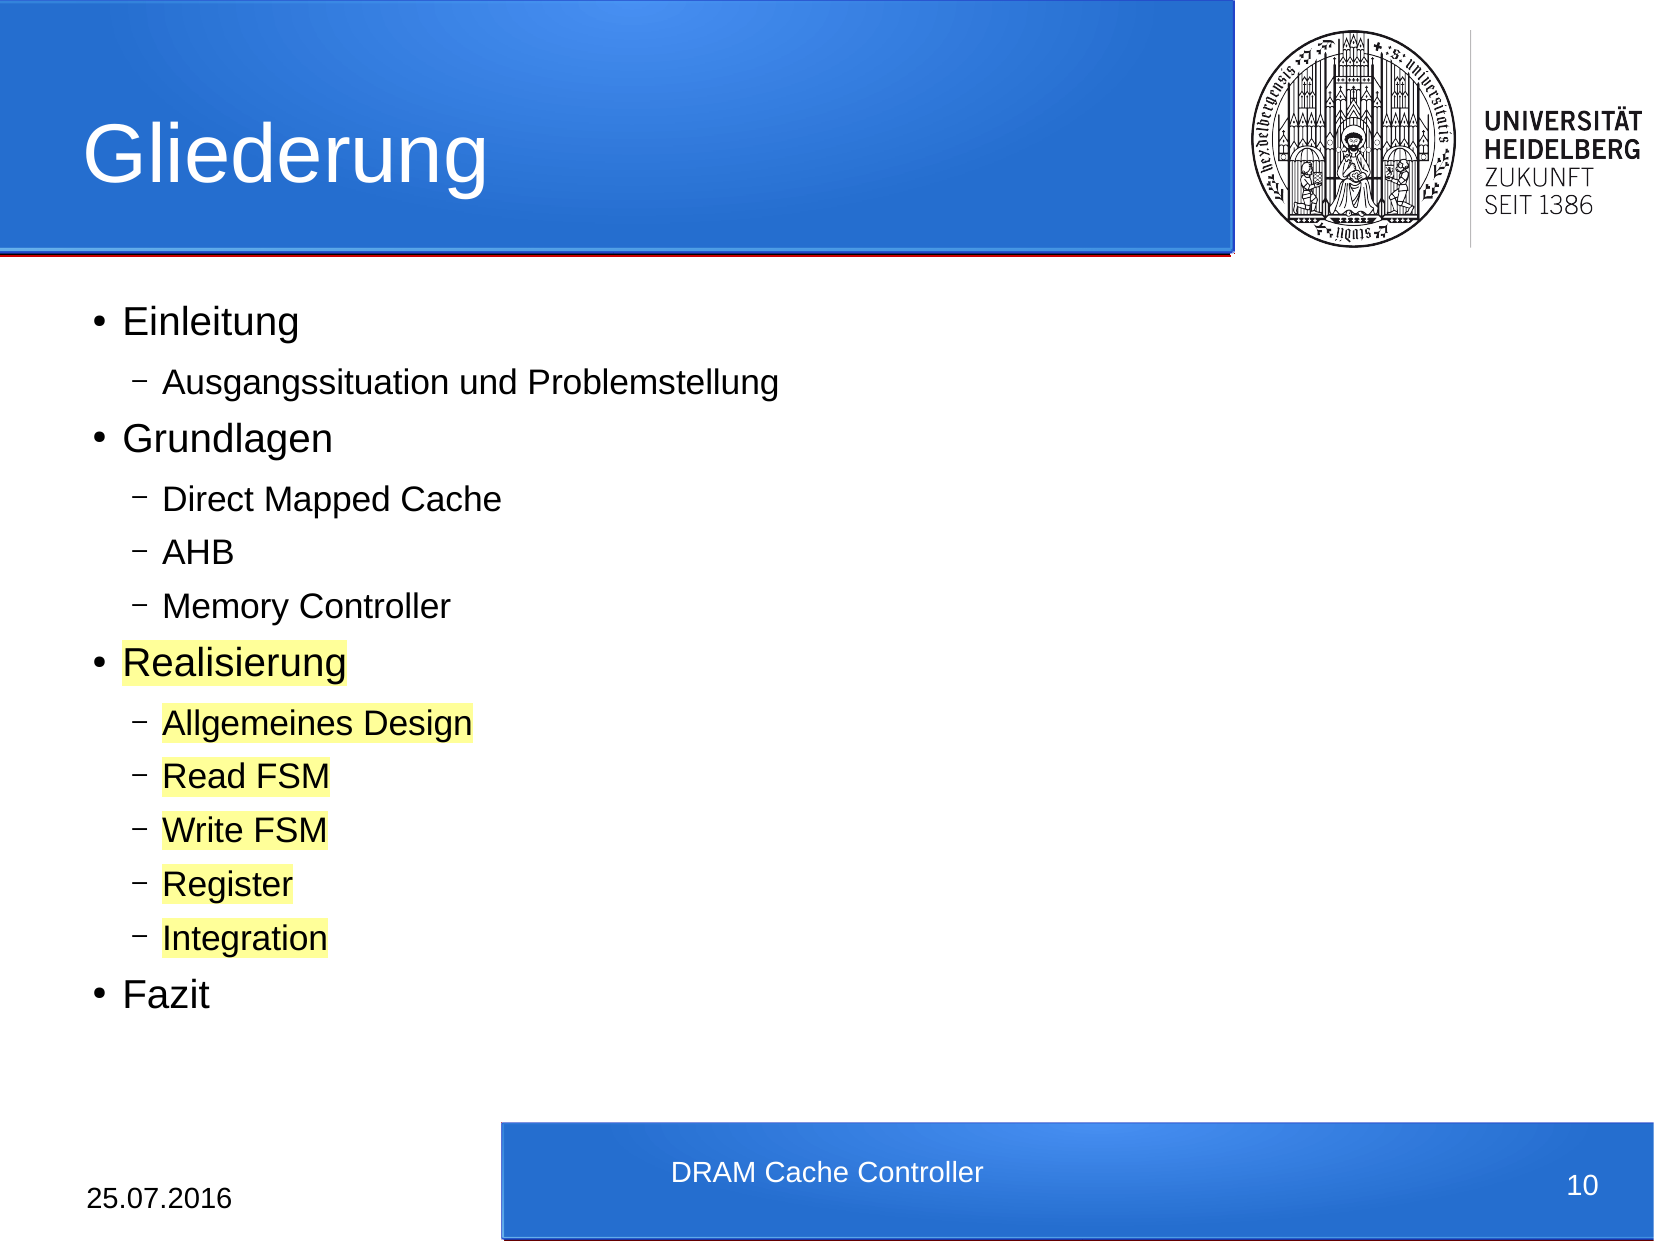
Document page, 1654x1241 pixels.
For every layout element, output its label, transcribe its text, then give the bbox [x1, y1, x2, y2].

picture [1251, 30, 1642, 248]
picture [0, 0, 1238, 262]
list Einleitung Ausgangssituation und Problemstellung Grundlagen Direct Mapped Cache AHB Memory Controller Realisierung Allgemeines Design Read FSM Write FSM Register Integration Fazit [82, 299, 1571, 1019]
picture [496, 1121, 1654, 1241]
title Gliederung [82, 94, 1264, 213]
